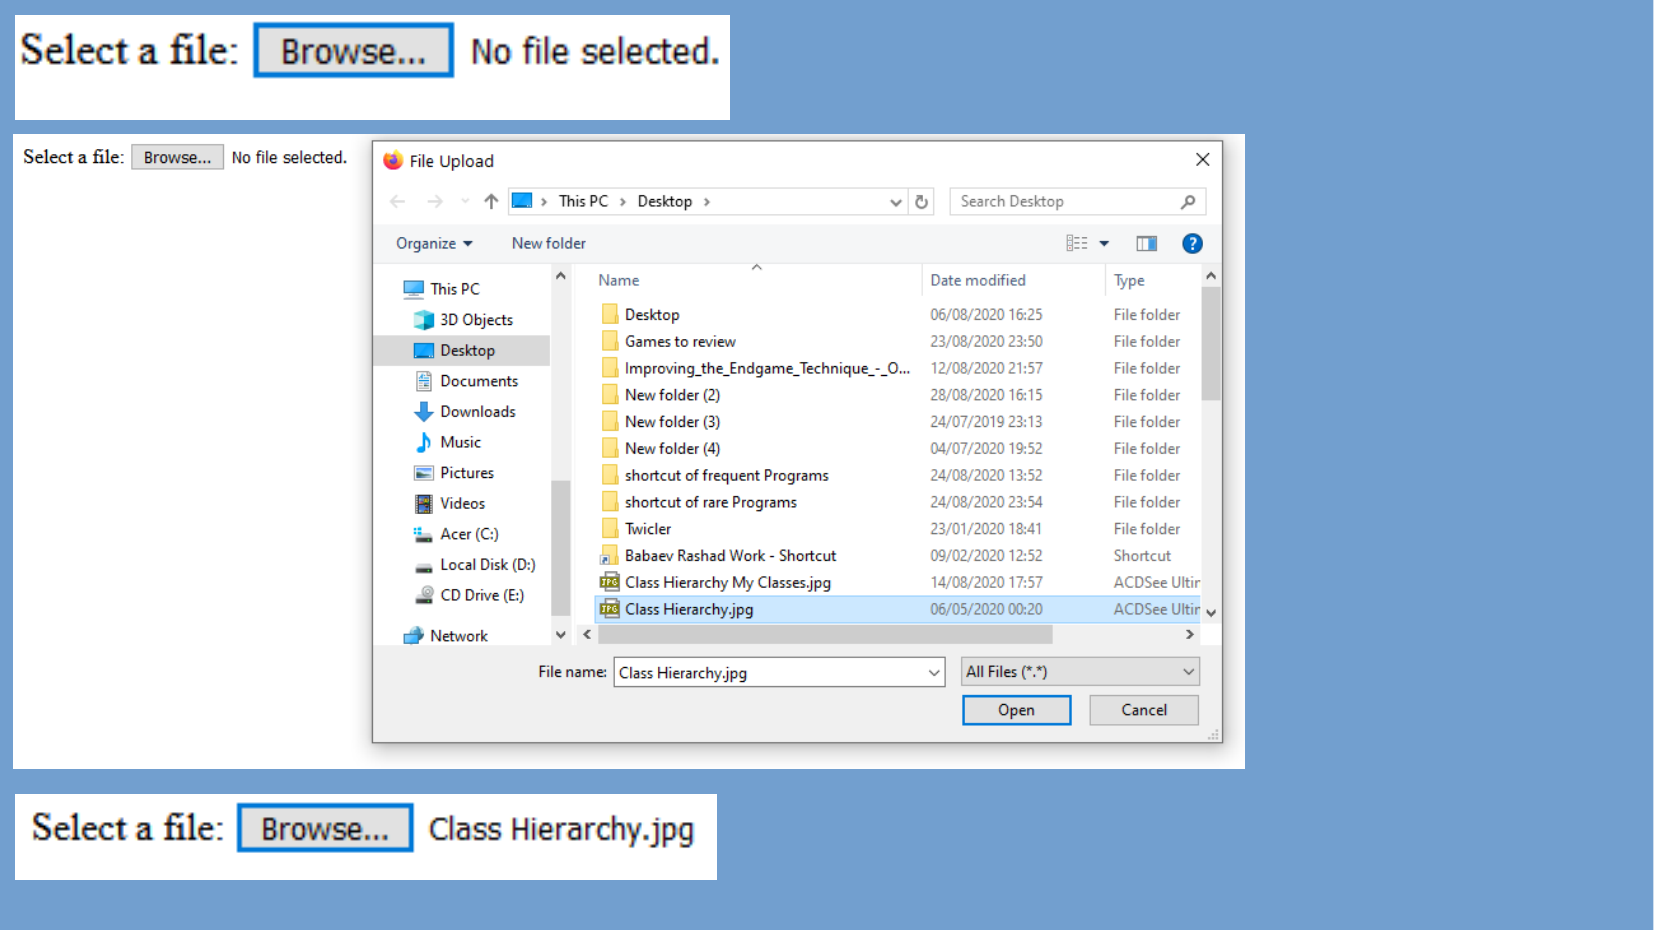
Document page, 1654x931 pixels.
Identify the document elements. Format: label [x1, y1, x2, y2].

picture [15, 15, 730, 121]
picture [15, 794, 717, 880]
picture [13, 134, 1246, 769]
